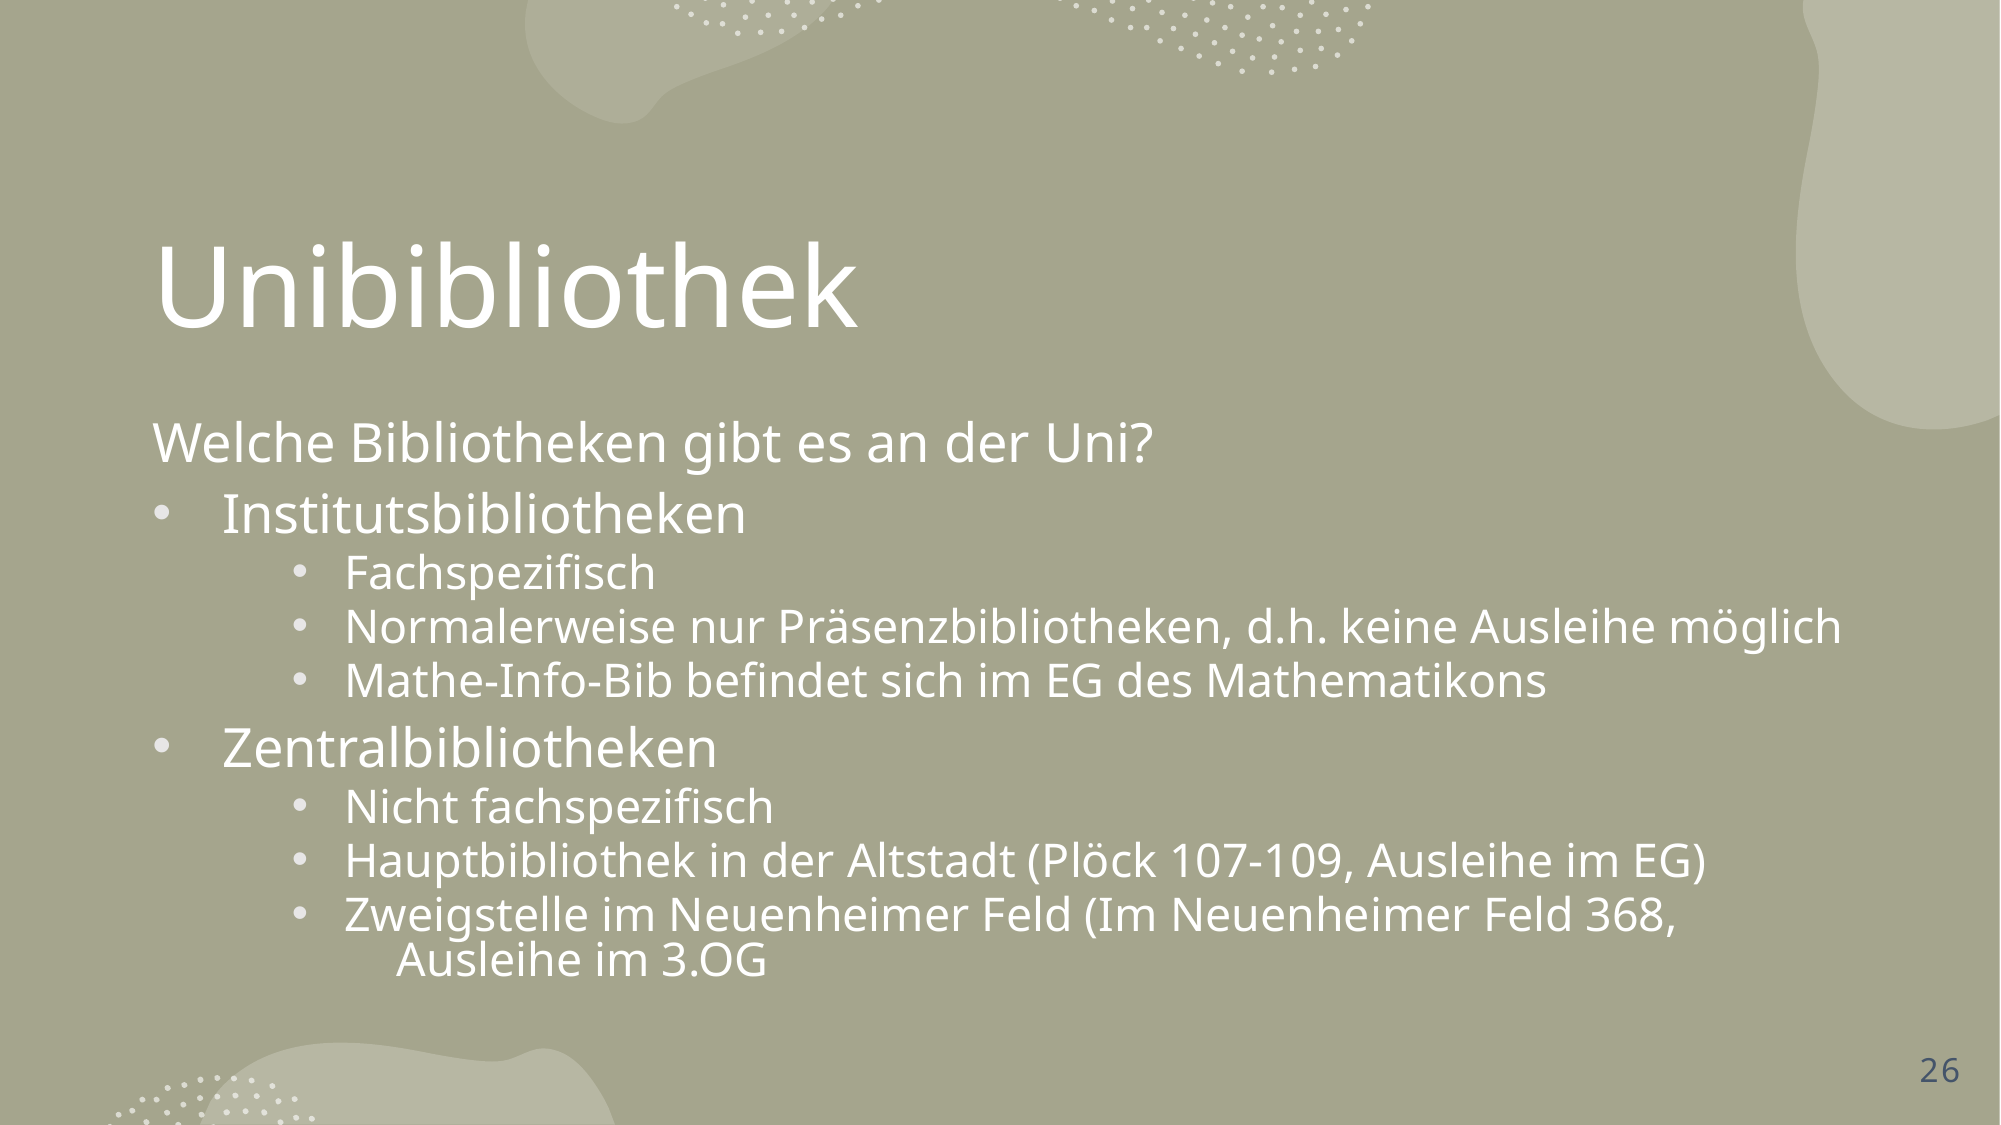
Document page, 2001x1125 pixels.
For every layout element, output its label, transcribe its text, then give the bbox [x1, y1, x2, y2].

text_box [1887, 1019, 1993, 1125]
list Welche Bibliotheken gibt es an der Uni? Institutsbibliotheken Fachspezifisch Normalerweise nur Präsenzbibliotheken, d.h. keine Ausleihe möglich Mathe-Info-Bib befindet sich im EG des Mathematikons Zentralbibliotheken Nicht fachspezifisch Hauptbibliothek in der Altstadt (Plöck 107-109, Ausleihe im EG) Zweigstelle im Neuenheimer Feld (Im Neuenheimer Feld 368, Ausleihe im 3.OG [137, 413, 1863, 1014]
title Unibibliothek [137, 182, 1863, 400]
